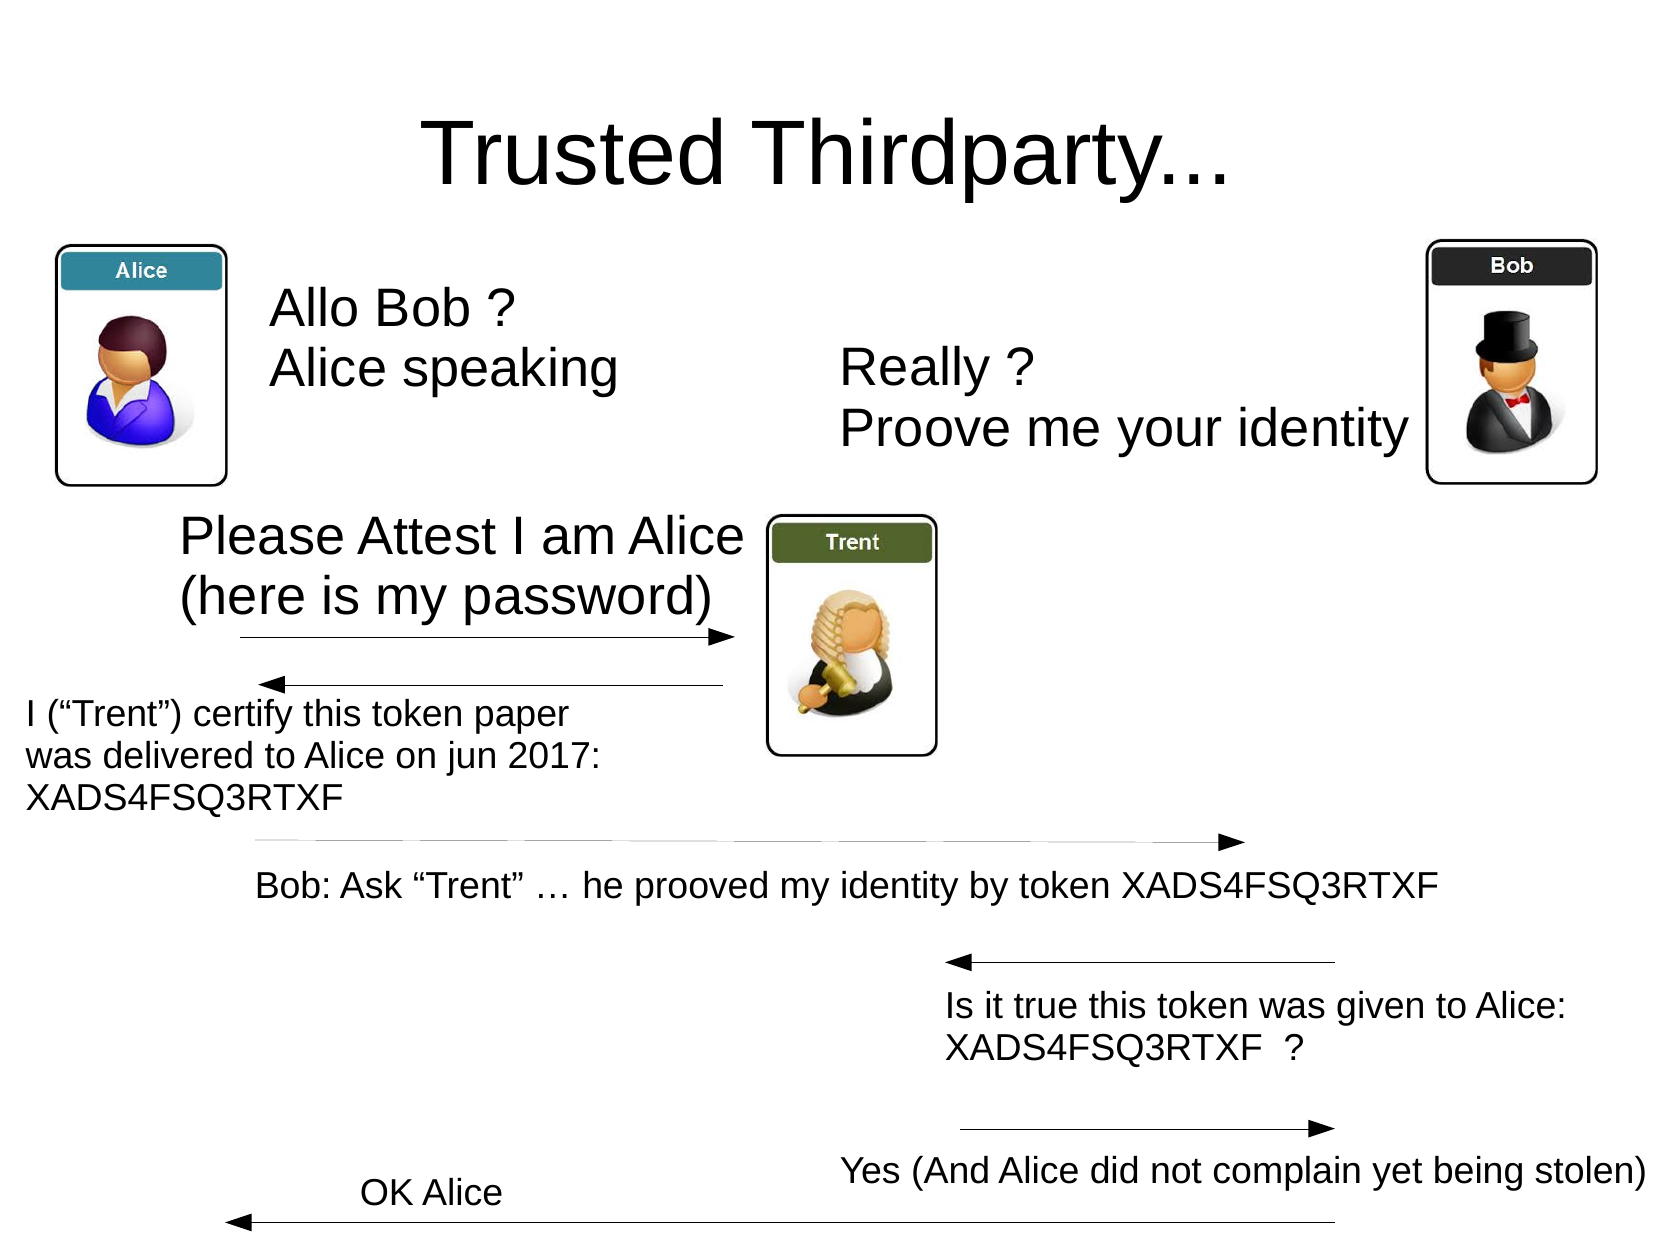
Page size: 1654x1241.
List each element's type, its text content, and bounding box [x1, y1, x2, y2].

title Trusted Thirdparty... [82, 49, 1571, 257]
text_box Bob: Ask “Trent” … he prooved my identity by token XADS4FSQ3RTXF [240, 857, 1453, 915]
text_box OK Alice [345, 1163, 519, 1221]
text_box Yes (And Alice did not complain yet being stolen) [825, 1142, 1654, 1199]
text_box Is it true this token was given to Alice: XADS4FSQ3RTXF ? [930, 977, 1582, 1077]
picture [54, 243, 228, 487]
text_box Really ? Proove me your identity [825, 329, 1425, 466]
text_box I (“Trent”) certify this token paper was delivered to Alice on jun 2017: XADS4FSQ3RTXF [10, 684, 616, 826]
text_box Allo Bob ? Alice speaking [255, 270, 636, 406]
text_box Please Attest I am Alice (here is my password) [165, 497, 763, 634]
picture [765, 513, 938, 757]
picture [1425, 238, 1598, 485]
